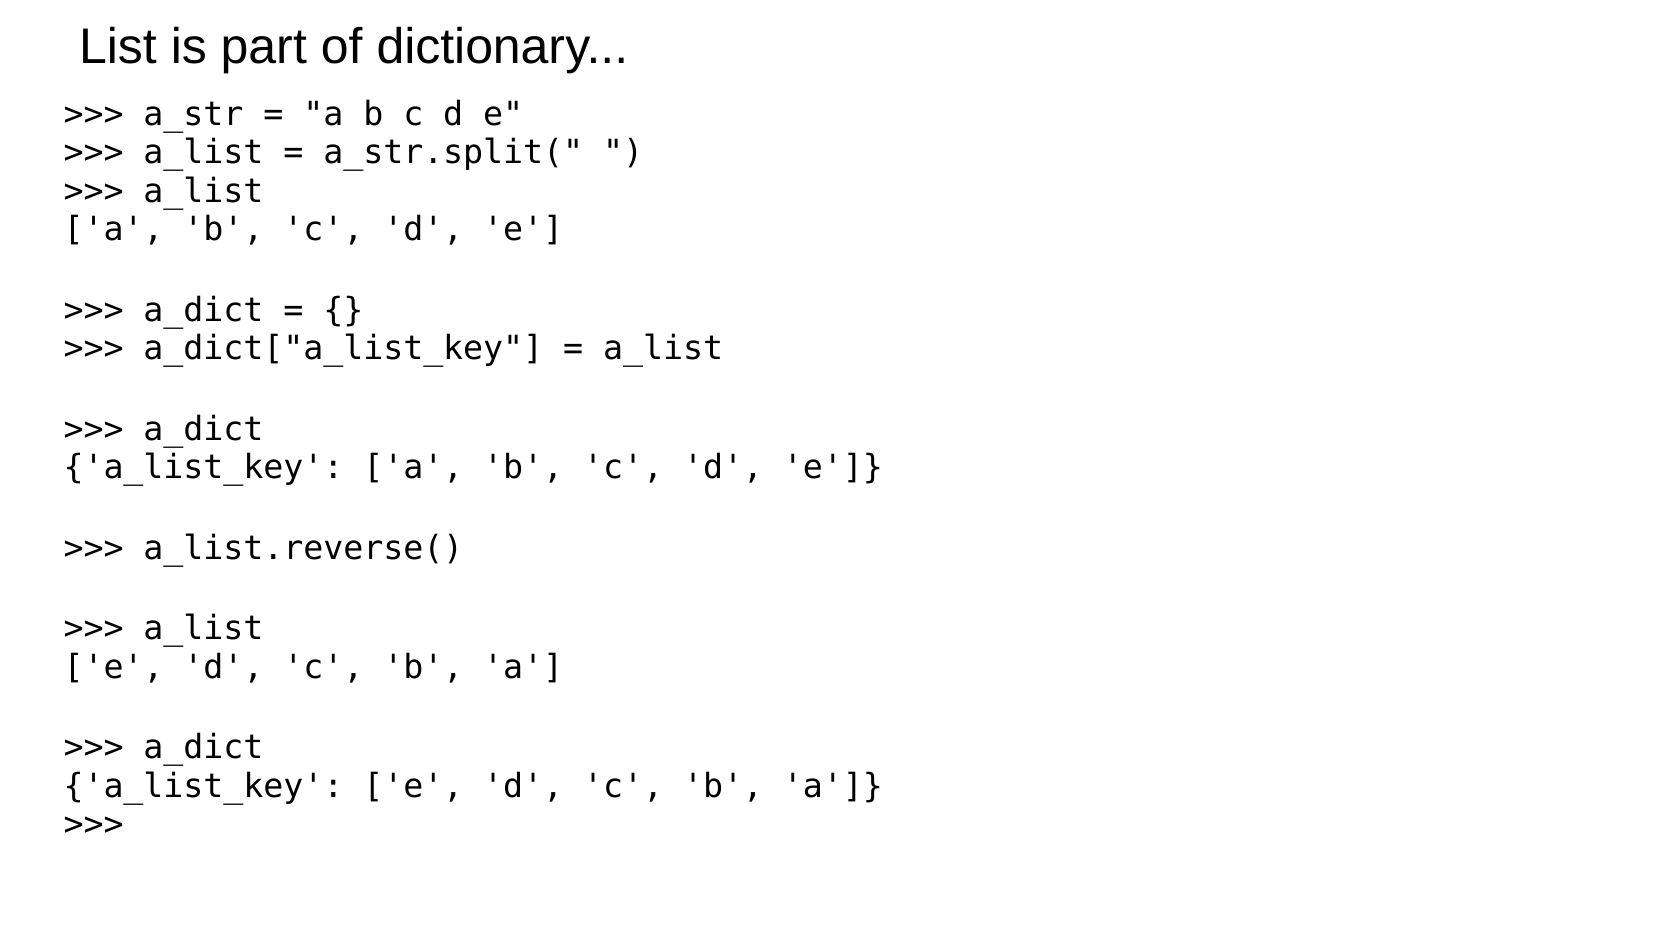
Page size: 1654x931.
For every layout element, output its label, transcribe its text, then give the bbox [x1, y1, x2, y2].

list List is part of dictionary... [79, 18, 1568, 131]
text_box >>> a_str = "a b c d e" >>> a_list = a_str.split(" ") >>> a_list ['a', 'b', 'c', 'd', 'e'] >>> a_dict = {} >>> a_dict["a_list_key"] = a_list >>> a_dict {'a_list_key': ['a', 'b', 'c', 'd', 'e']} >>> a_list.reverse() >>> a_list ['e', 'd', 'c', 'b', 'a'] >>> a_dict {'a_list_key': ['e', 'd', 'c', 'b', 'a']} >>> [48, 86, 901, 911]
